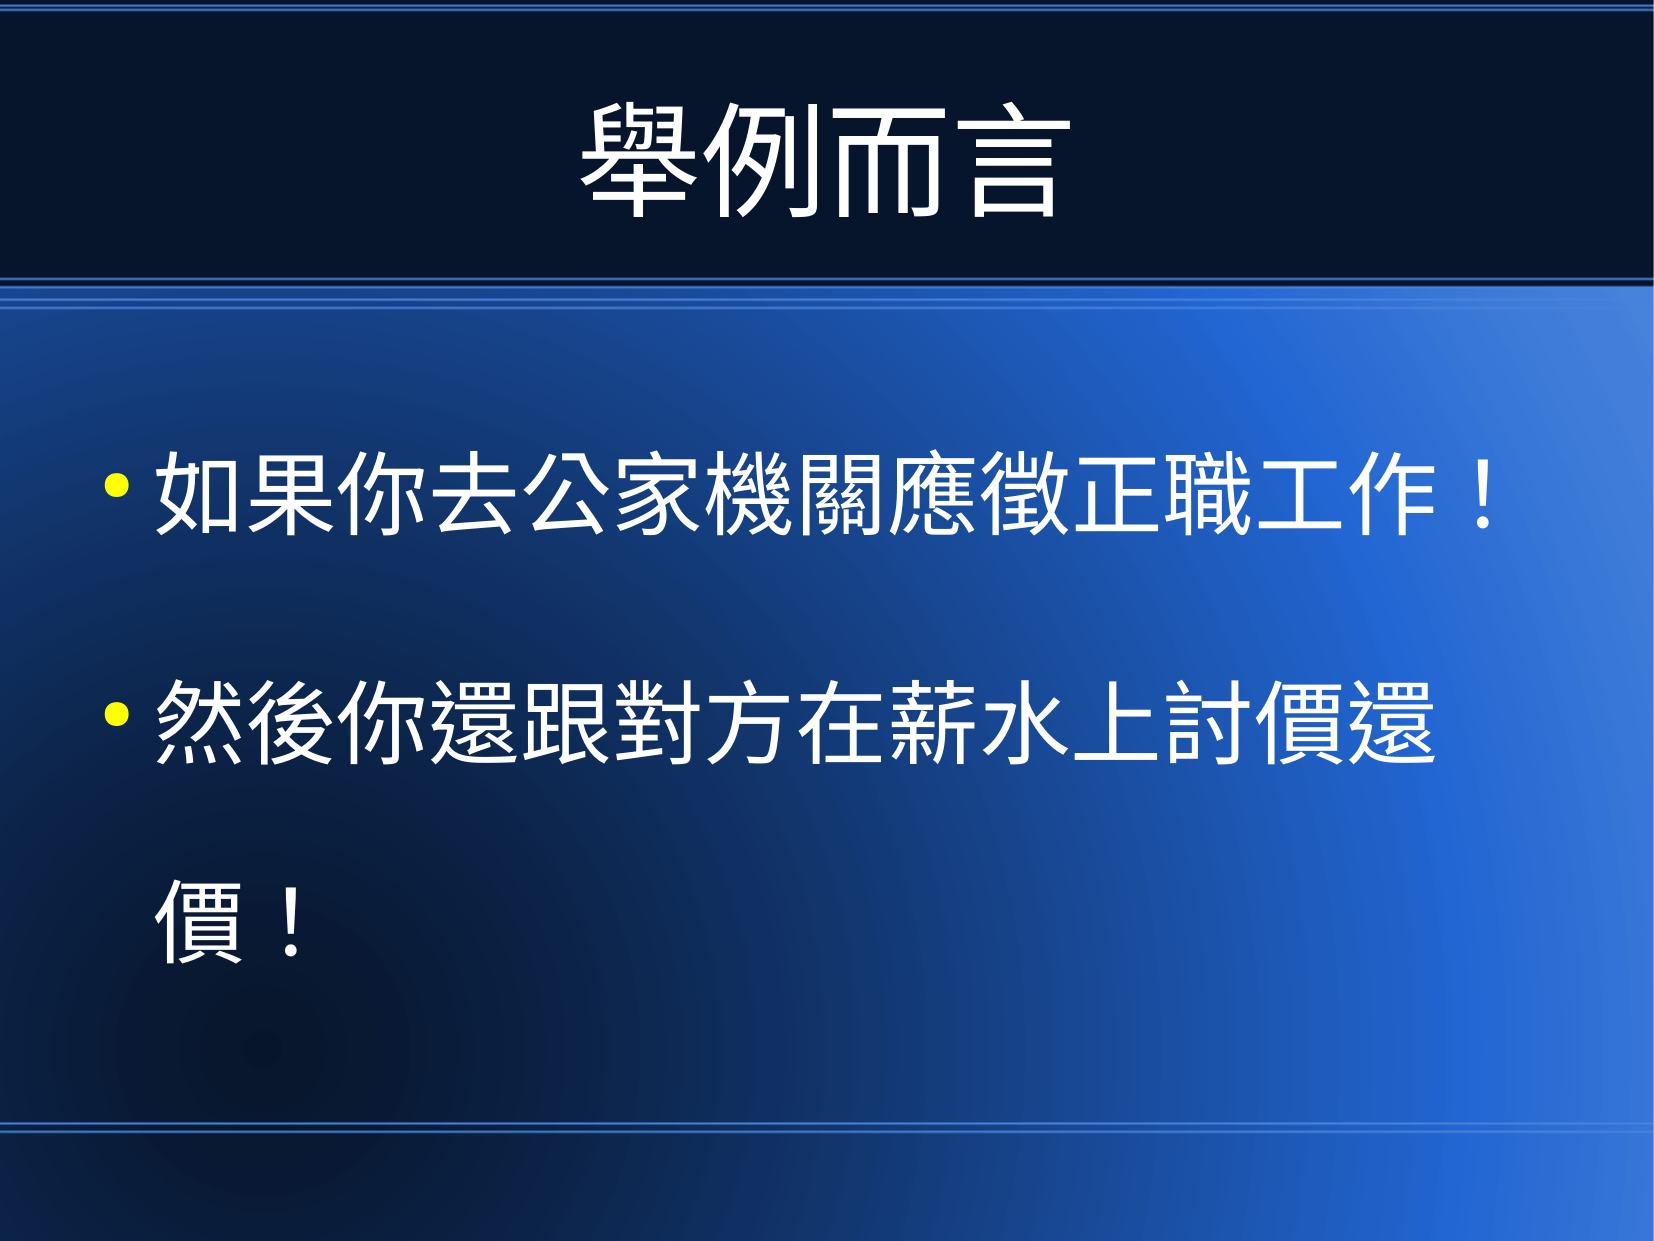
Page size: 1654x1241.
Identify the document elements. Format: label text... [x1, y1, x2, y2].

list 如果你去公家機關應徵正職工作！ 然後你還跟對方在薪水上討價還價！ [82, 355, 1571, 1241]
title 舉例而言 [82, 49, 1571, 257]
picture [0, 0, 1654, 1241]
